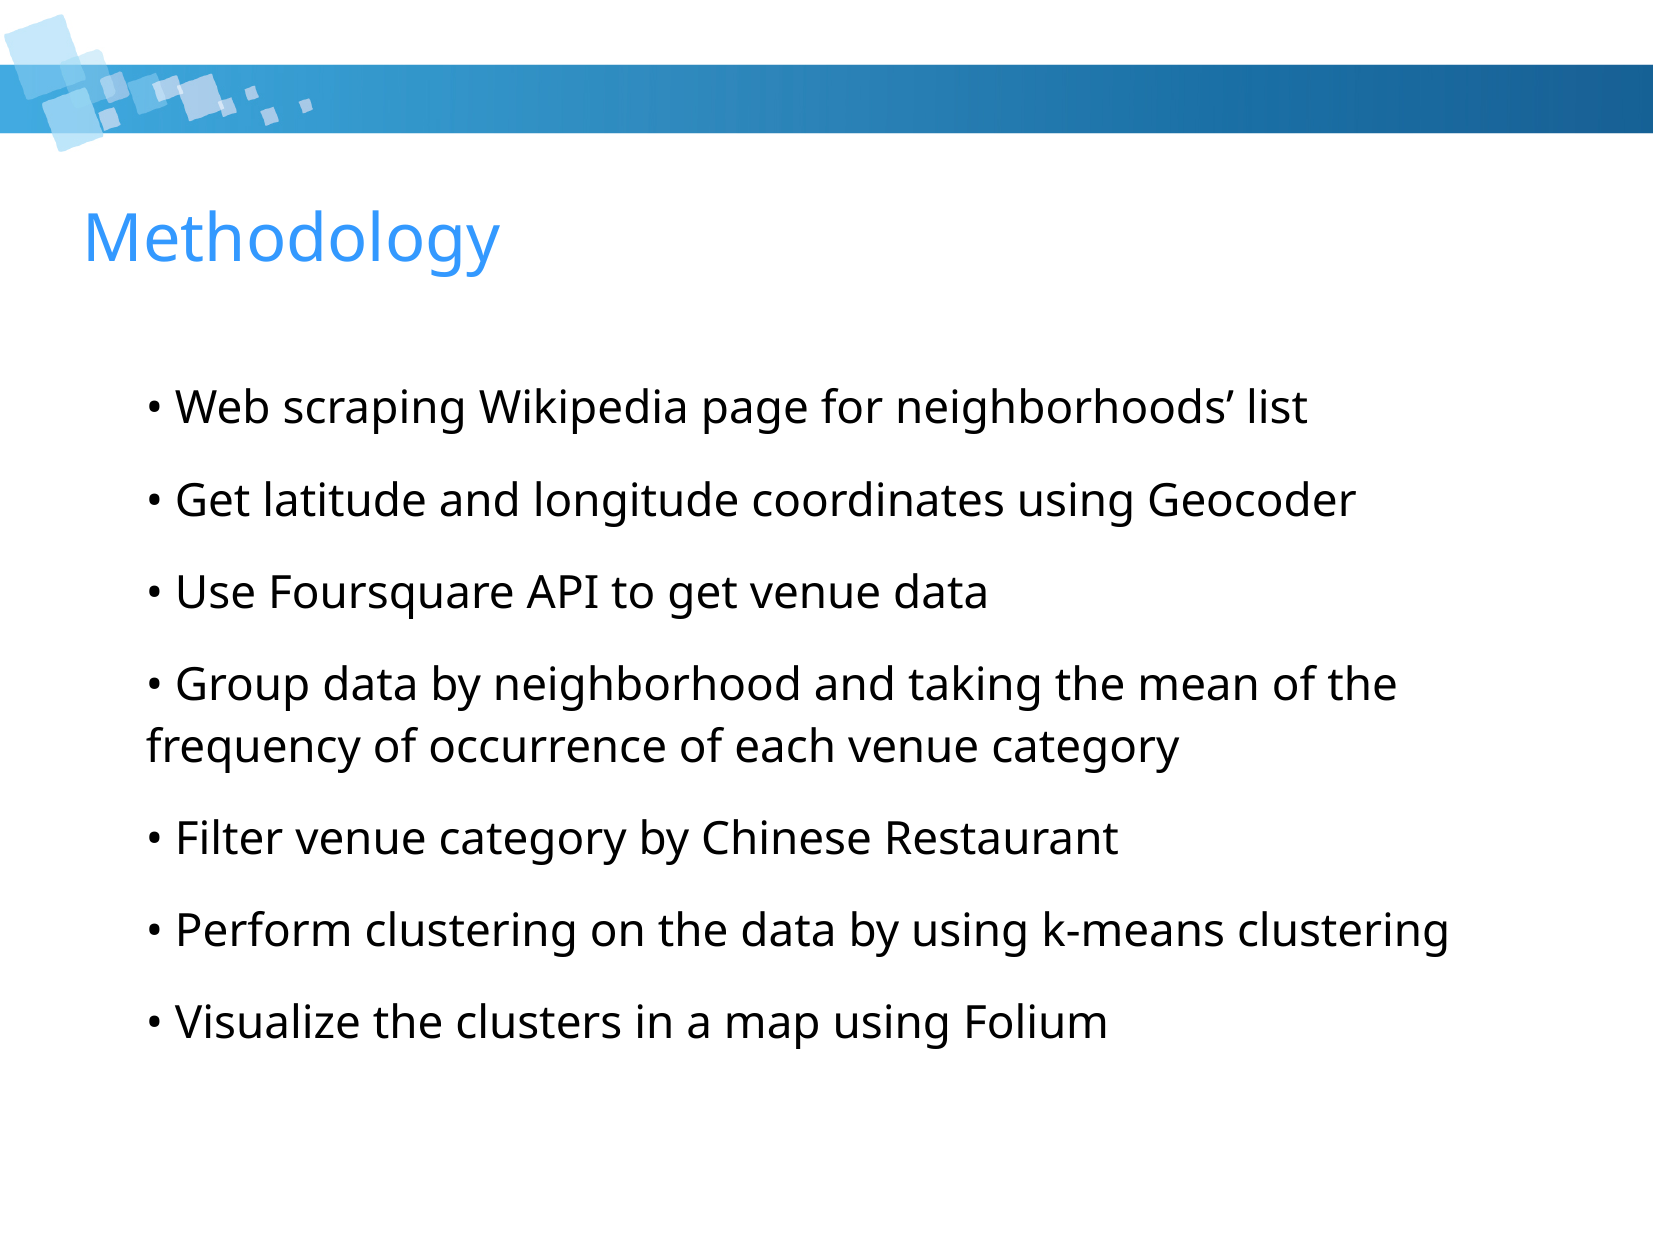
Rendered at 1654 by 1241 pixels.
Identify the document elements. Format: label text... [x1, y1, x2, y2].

list • Web scraping Wikipedia page for neighborhoods’ list • Get latitude and longitude coordinates using Geocoder • Use Foursquare API to get venue data • Group data by neighborhood and taking the mean of the frequency of occurrence of each venue category • Filter venue category by Chinese Restaurant • Perform clustering on the data by using k-means clustering • Visualize the clusters in a map using Folium [75, 375, 1564, 1201]
title Methodology [82, 132, 1571, 340]
picture [0, 0, 1653, 1238]
